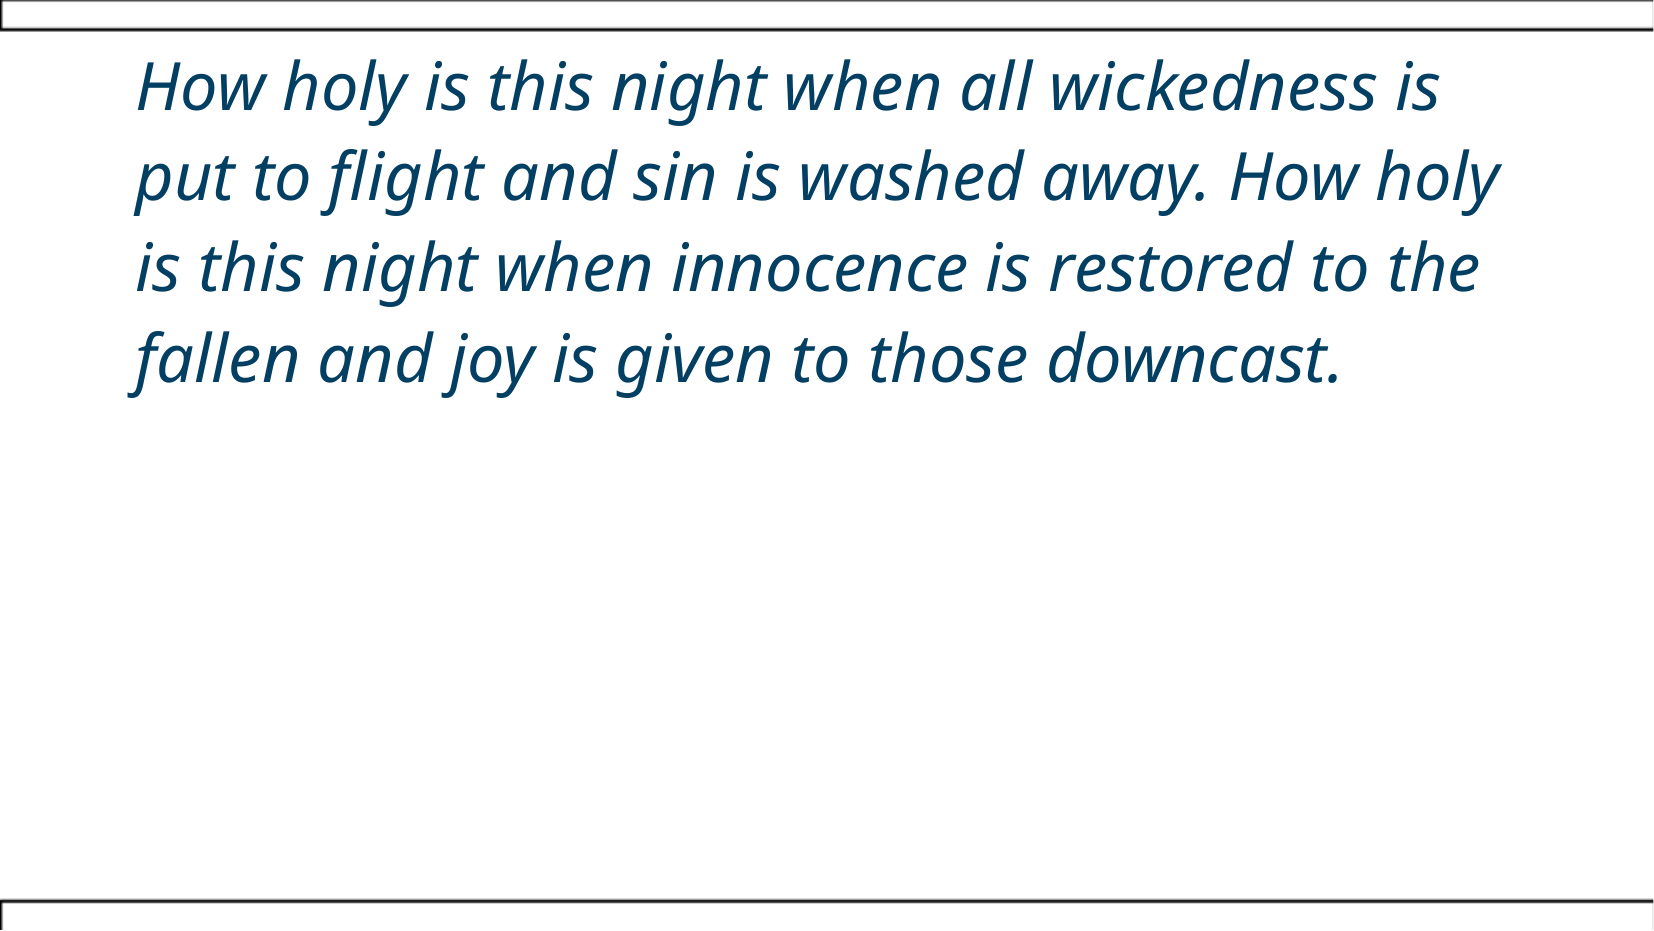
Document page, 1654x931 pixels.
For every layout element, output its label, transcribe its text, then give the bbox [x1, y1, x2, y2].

picture [0, 0, 1654, 930]
text_box How holy is this night when all wickedness is put to flight and sin is washed away. How holy is this night when innocence is restored to the fallen and joy is given to those downcast. [51, 31, 1597, 406]
